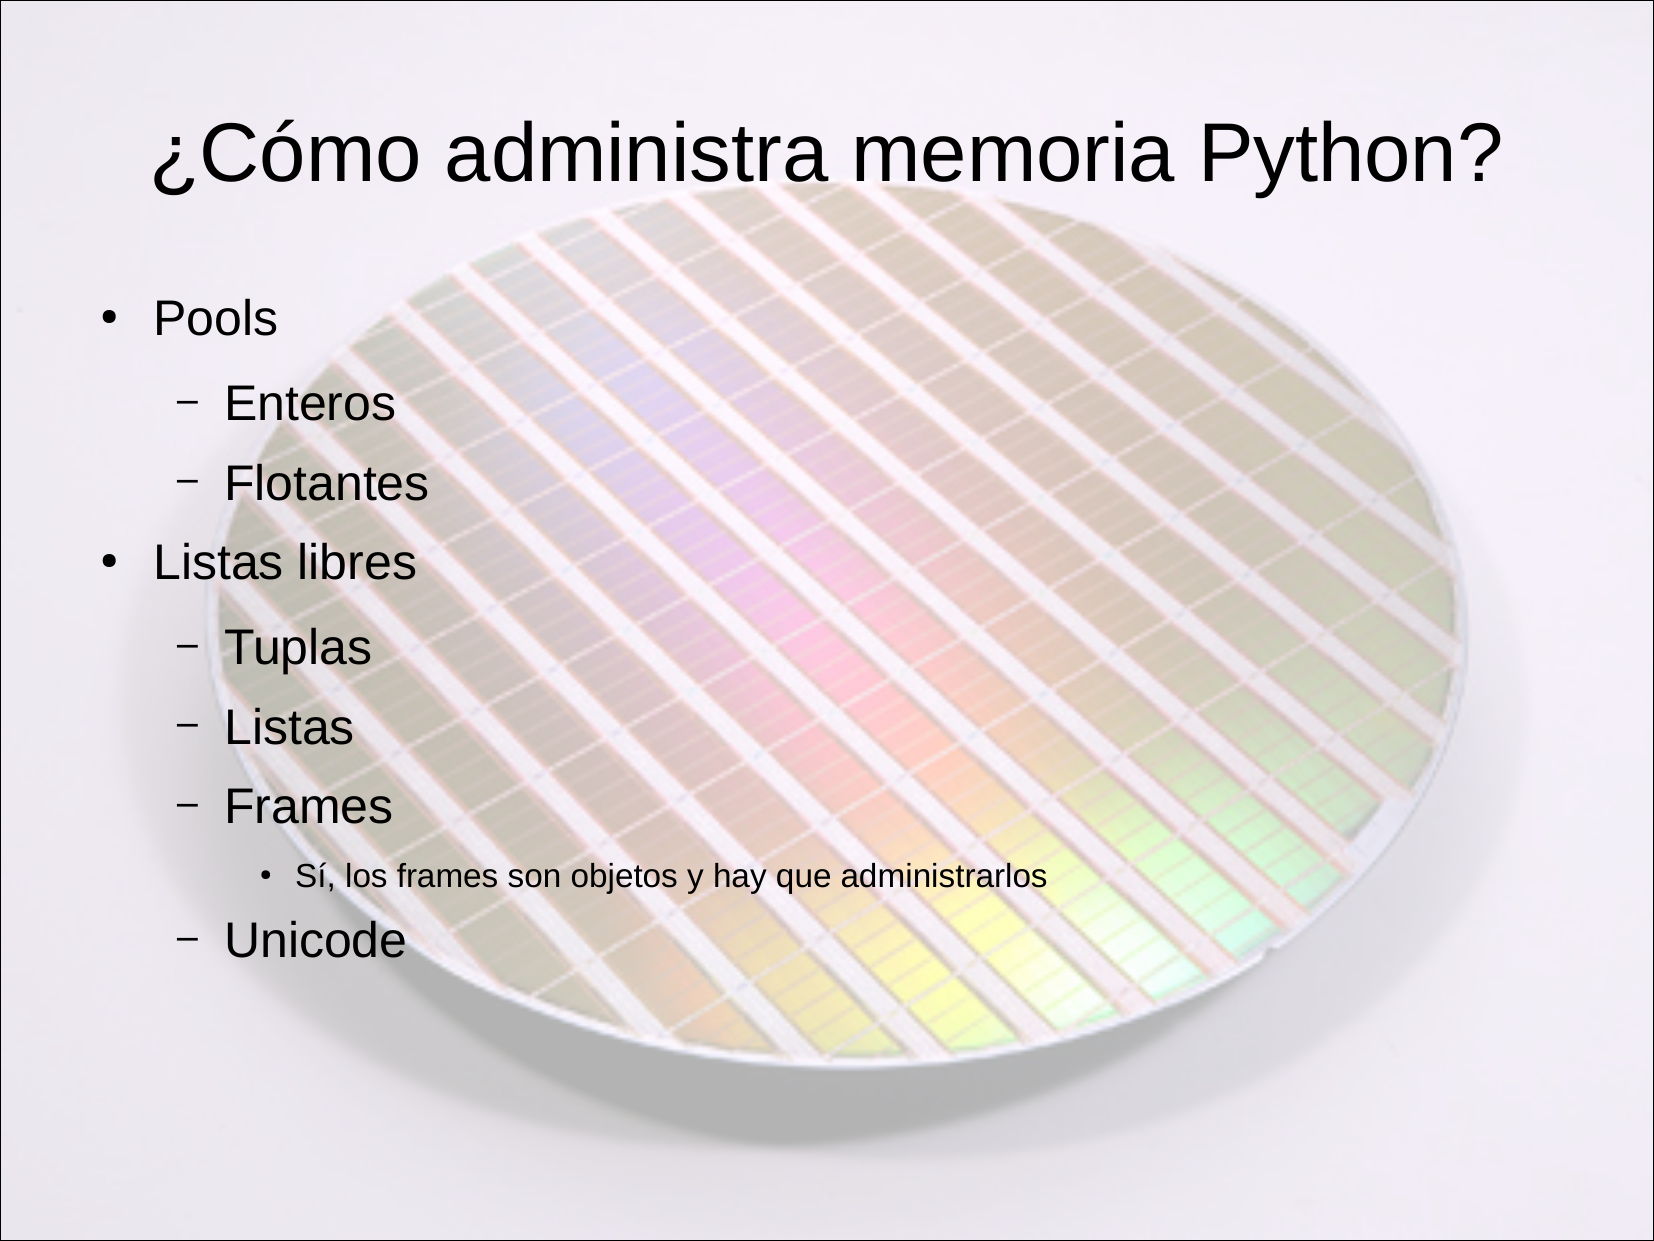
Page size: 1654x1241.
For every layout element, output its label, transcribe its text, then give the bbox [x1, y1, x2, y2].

list Pools Enteros Flotantes Listas libres Tuplas Listas Frames Sí, los frames son objetos y hay que administrarlos Unicode [82, 290, 1571, 1109]
title ¿Cómo administra memoria Python? [82, 49, 1571, 257]
text_box [0, 0, 1654, 1241]
